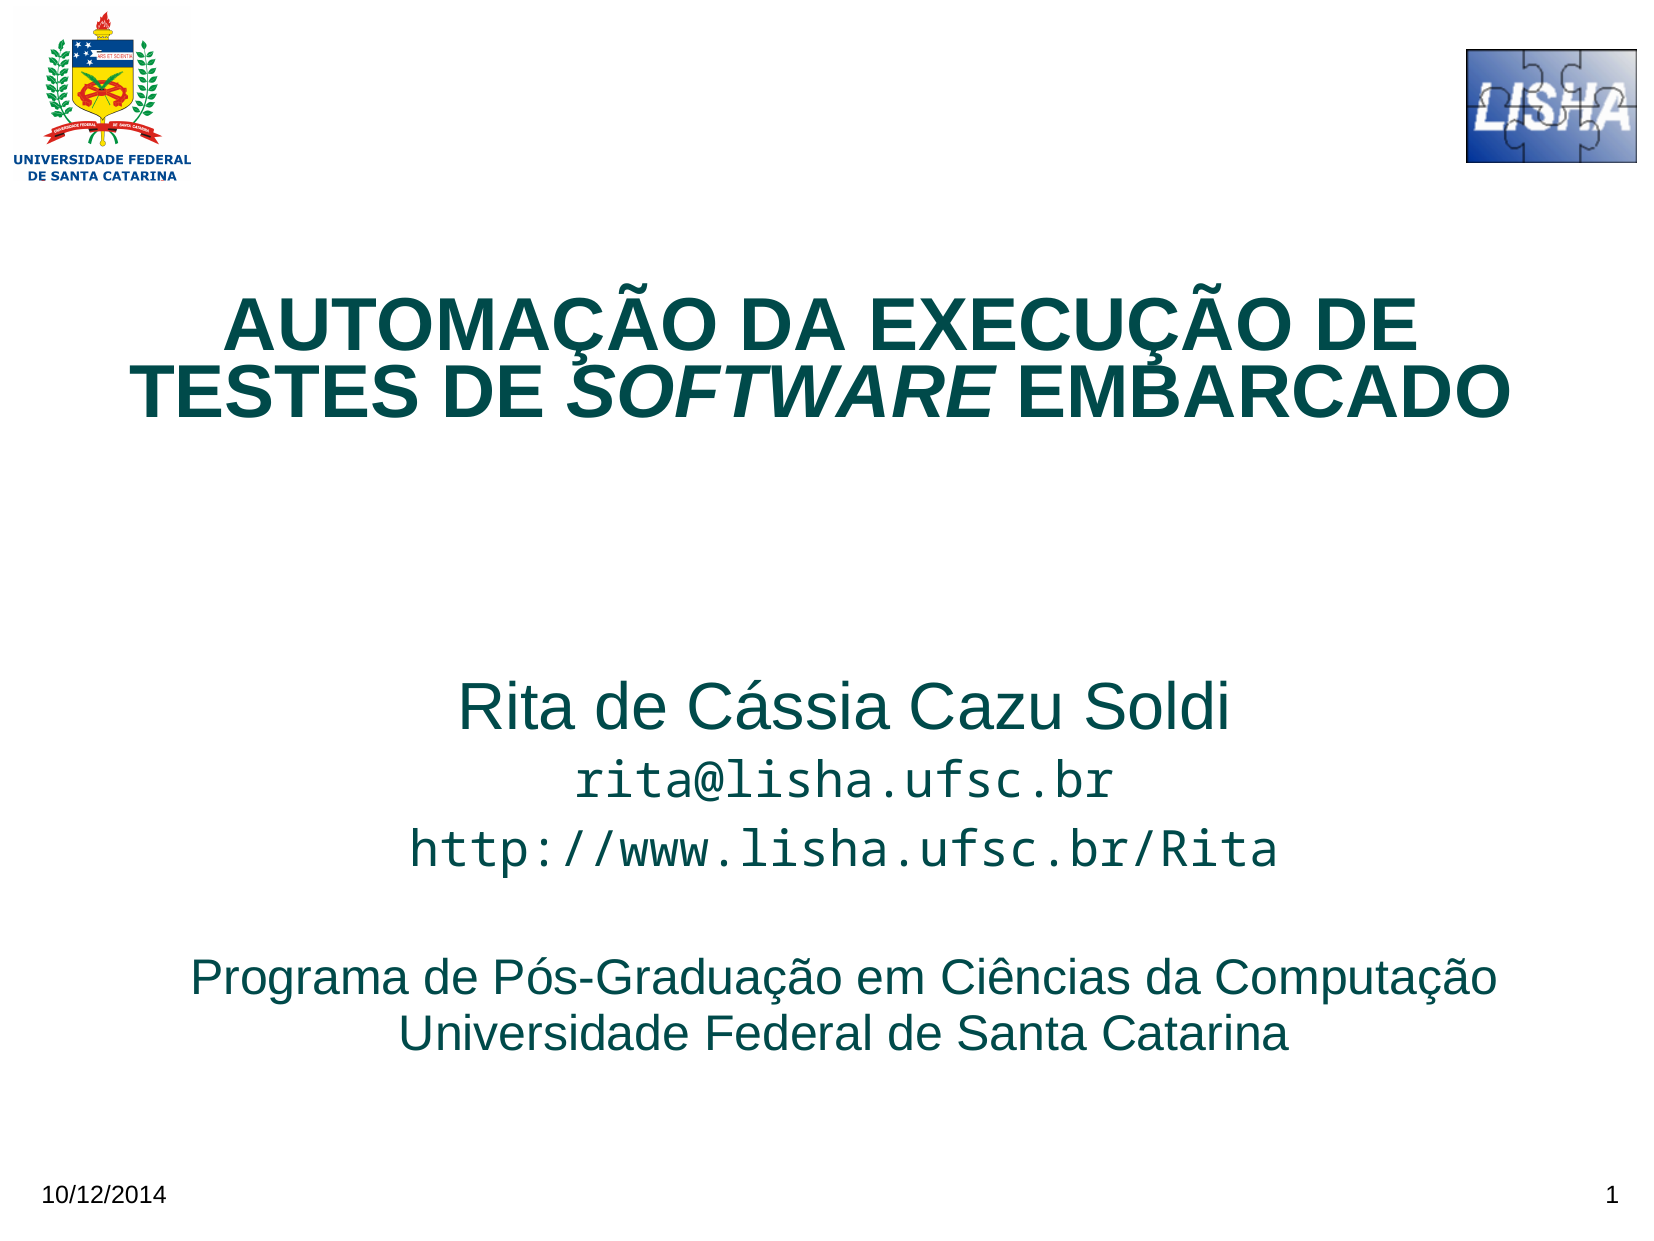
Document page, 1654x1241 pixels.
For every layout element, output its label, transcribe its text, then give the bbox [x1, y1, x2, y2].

subtitle Rita de Cássia Cazu Soldi rita@lisha.ufsc.br http://www.lisha.ufsc.br/Rita Programa de Pós-Graduação em Ciências da Computação Universidade Federal de Santa Catarina [59, 614, 1595, 1117]
picture [1466, 49, 1637, 163]
picture [13, 6, 191, 181]
title AUTOMAÇÃO DA EXECUÇÃO DE TESTES DE SOFTWARE EMBARCADO [92, 201, 1550, 526]
